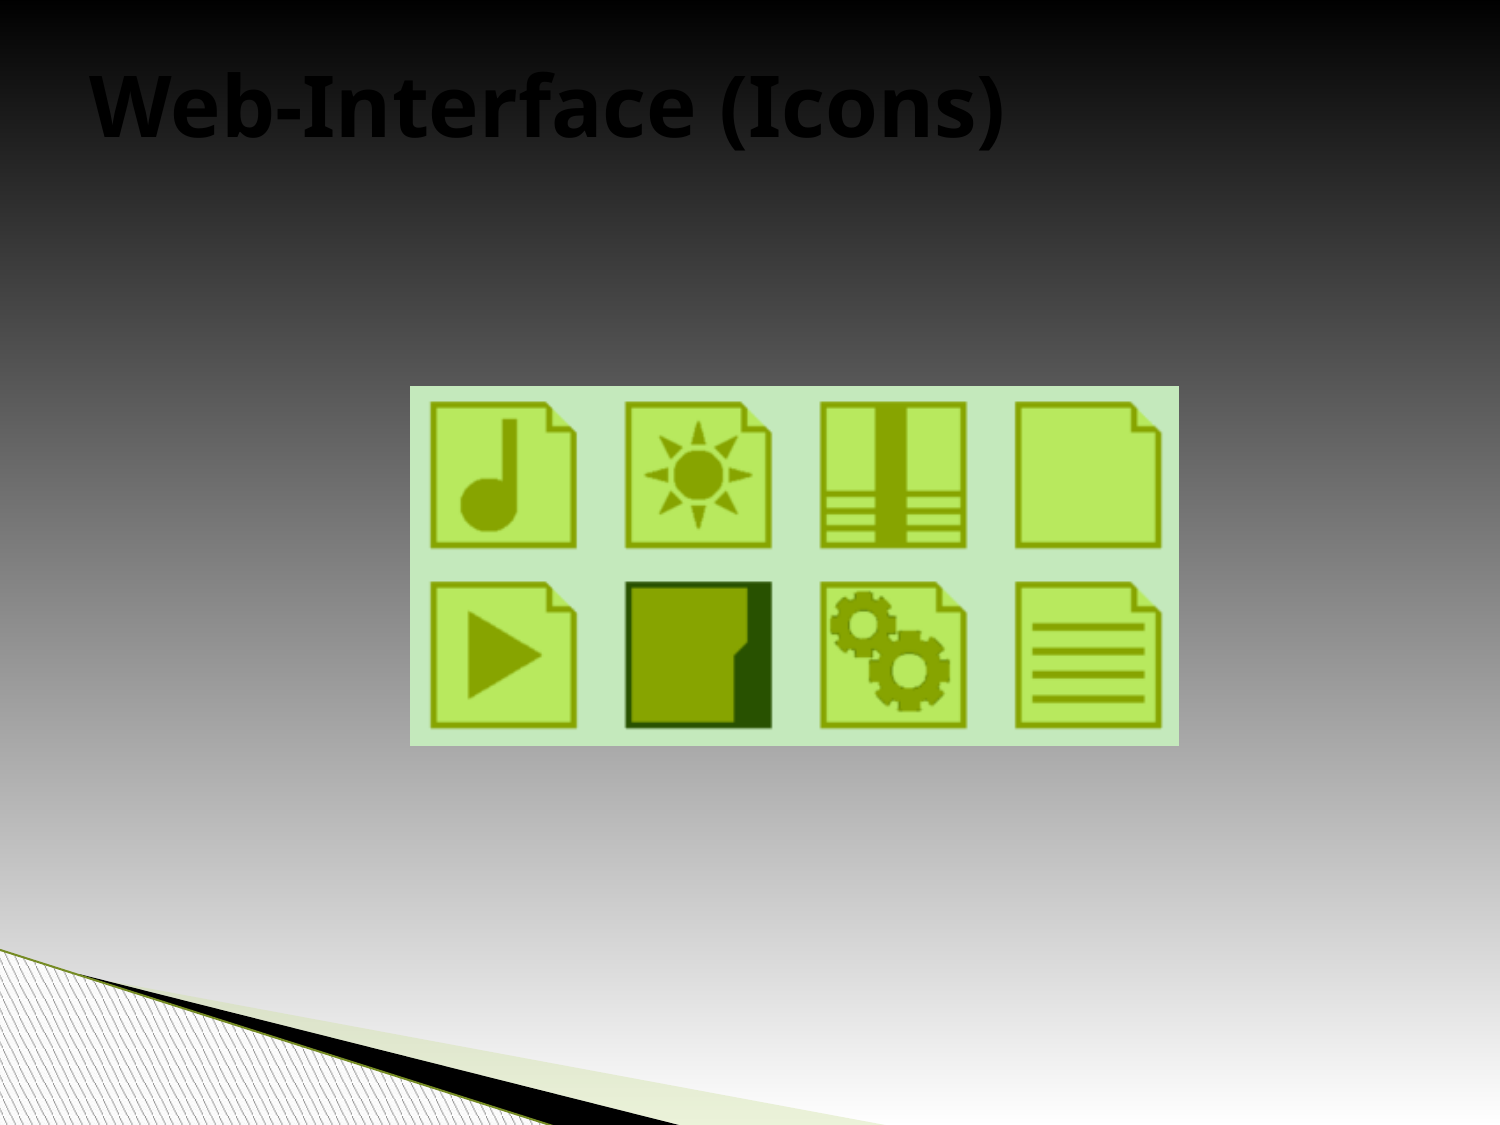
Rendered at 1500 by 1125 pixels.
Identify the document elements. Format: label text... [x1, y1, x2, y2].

title Web-Interface (Icons) [75, 45, 1425, 233]
picture [0, 952, 543, 1125]
picture [410, 386, 1179, 746]
